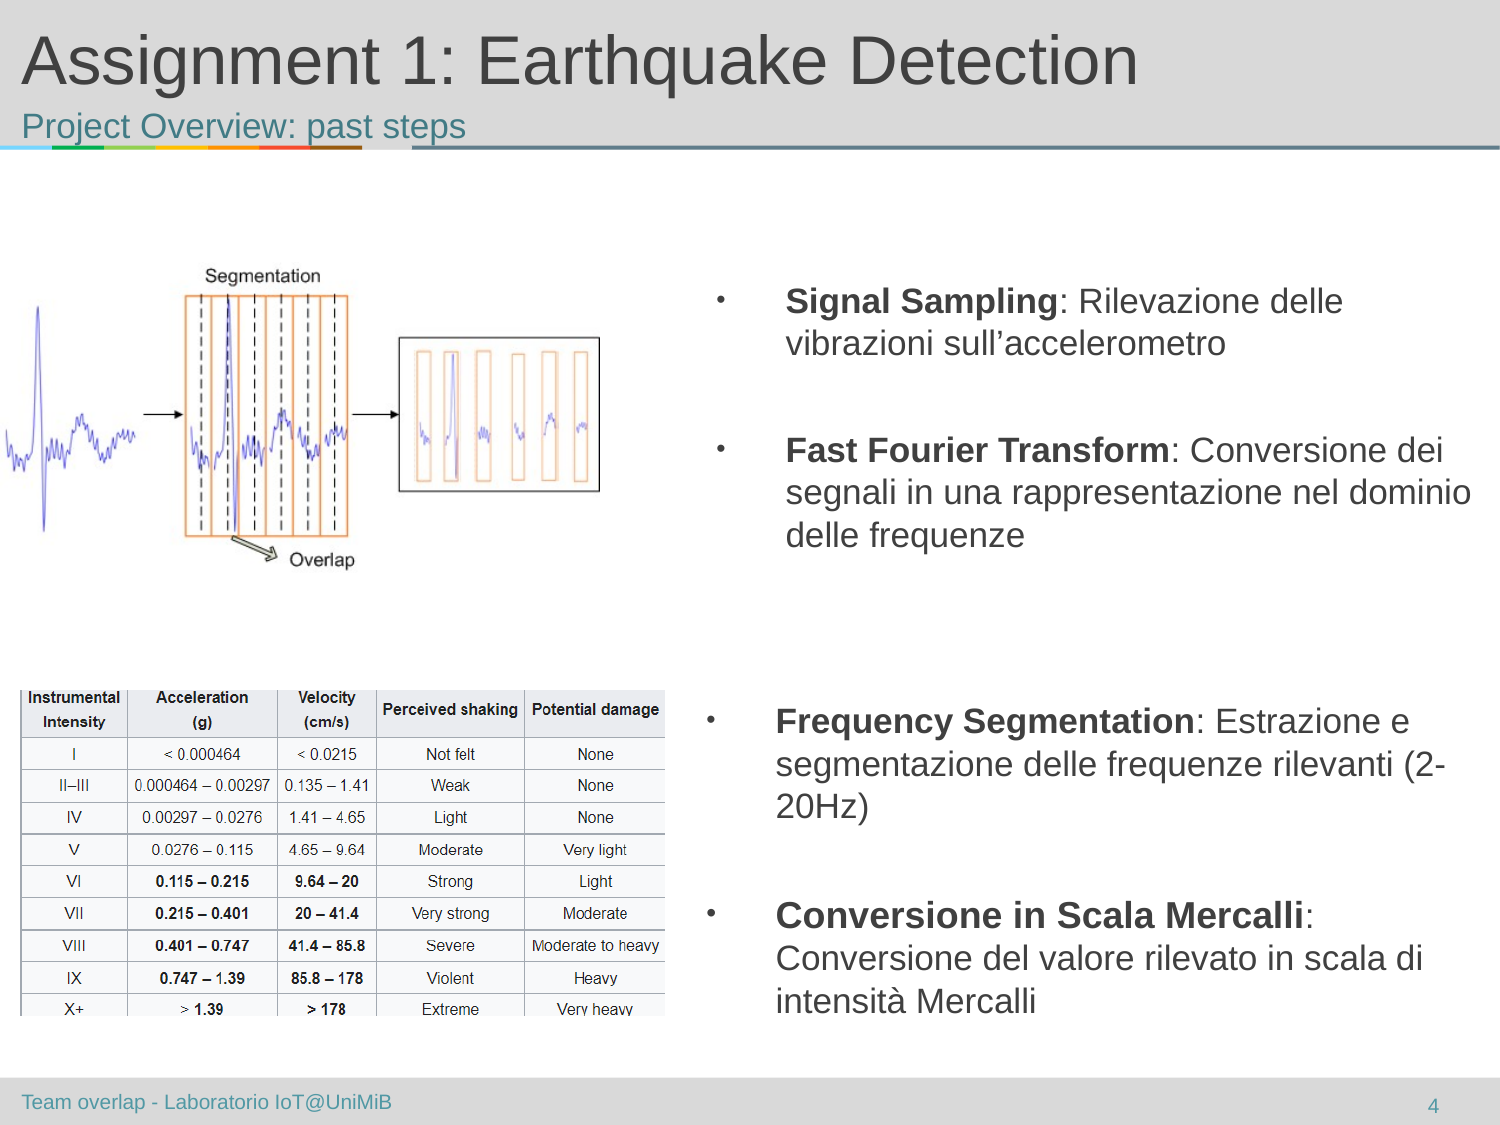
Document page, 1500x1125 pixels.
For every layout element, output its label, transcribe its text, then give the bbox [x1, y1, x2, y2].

picture [0, 262, 600, 573]
title Assignment 1: Earthquake Detection [0, 0, 1500, 92]
list Project Overview: past steps [0, 92, 1500, 146]
slide_number 11 [1355, 1087, 1461, 1124]
text_box Frequency Segmentation: Estrazione e segmentazione delle frequenze rilevanti (2-20Hz) Conversione in Scala Mercalli: Conversione del valore rilevato in scala di intensità Mercalli [631, 691, 1500, 1028]
picture [19, 690, 665, 1016]
footer Team overlap - Laboratorio IoT@UniMiB [0, 1090, 600, 1112]
text_box Signal Sampling: Rilevazione delle vibrazioni sull’accelerometro Fast Fourier Transform: Conversione dei segnali in una rappresentazione nel dominio delle frequenze [641, 270, 1491, 562]
